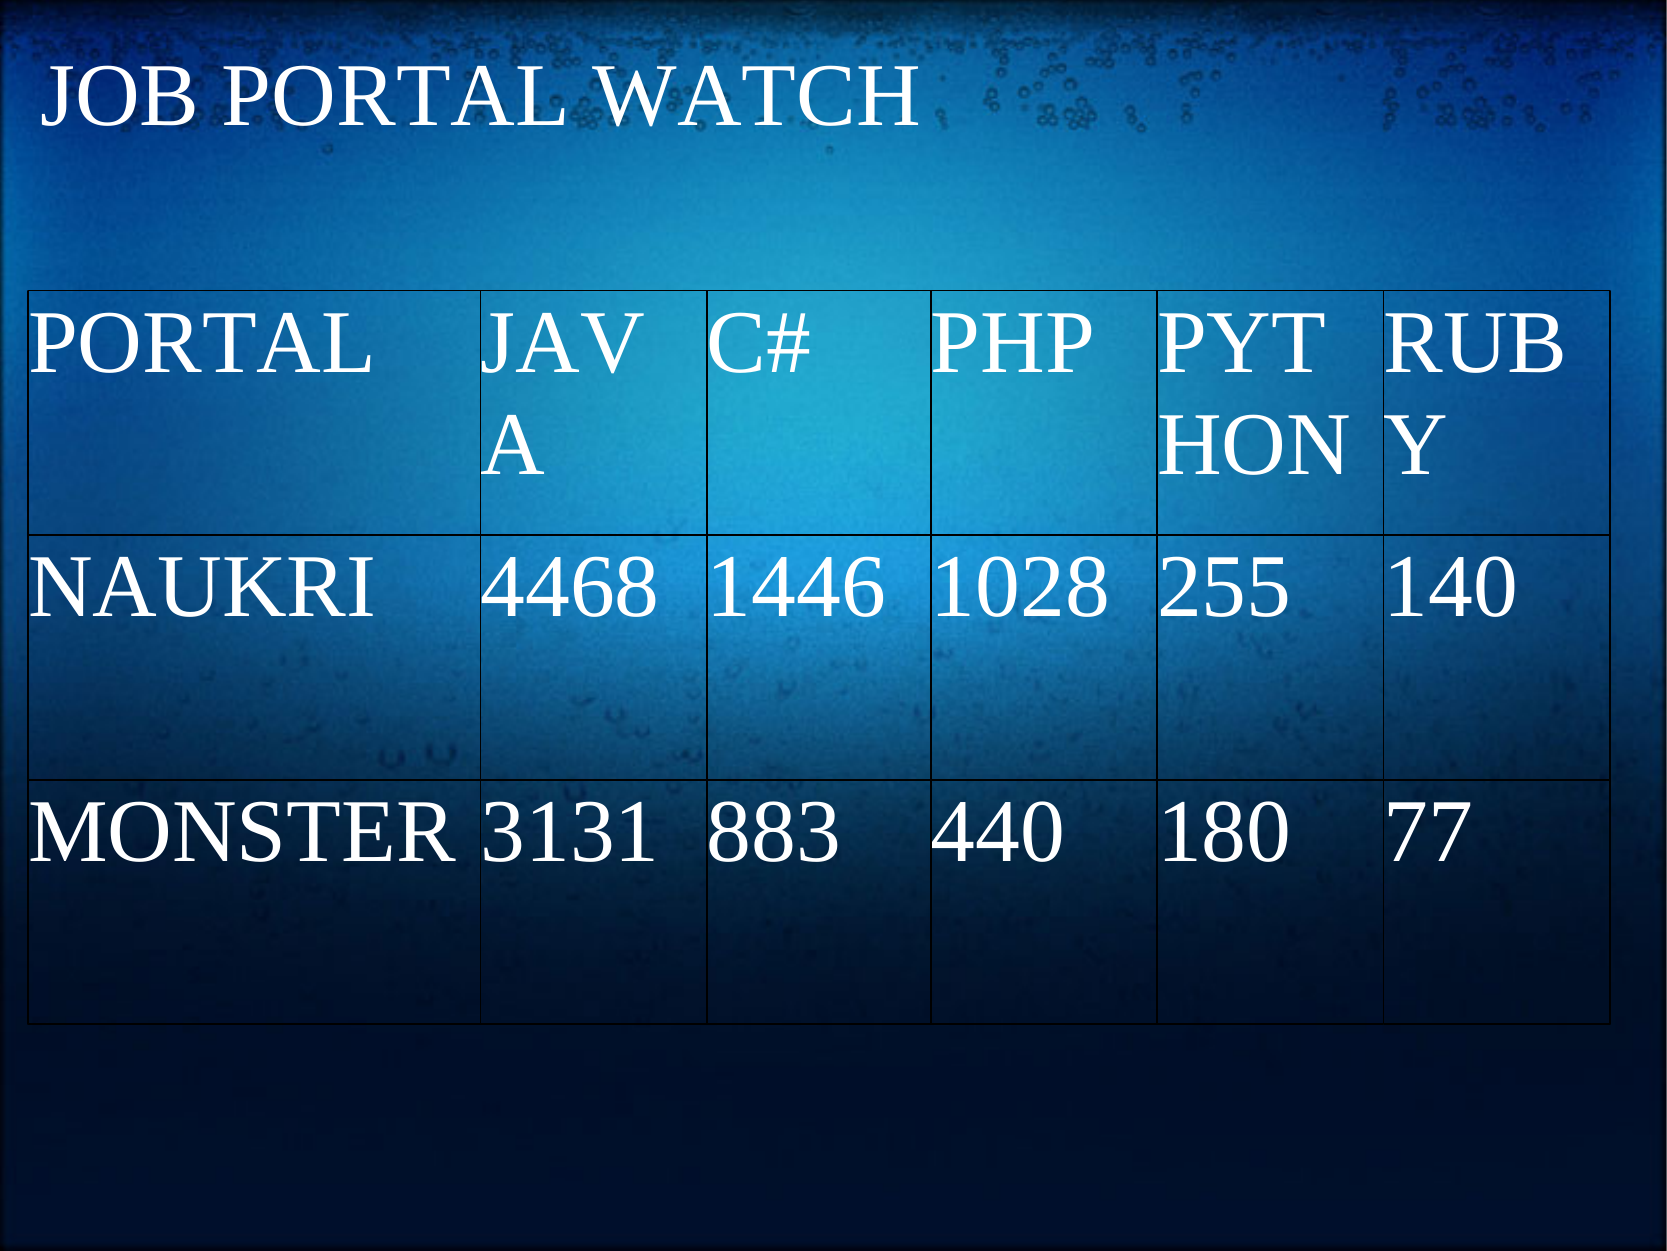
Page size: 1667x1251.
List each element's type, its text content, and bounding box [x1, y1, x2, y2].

text_box [1383, 779, 1610, 1025]
text_box MONSTER [29, 780, 480, 1024]
text_box PYTHON [1158, 291, 1383, 535]
text_box 180 [1158, 780, 1383, 1024]
text_box 1446 [707, 536, 930, 779]
title JOB PORTAL WATCH [40, 50, 1627, 201]
text_box 255 [1158, 536, 1383, 779]
text_box PHP [931, 291, 1157, 535]
text_box JAVA [500, 421, 520, 450]
text_box 140 [1384, 536, 1609, 779]
text_box JAVA [481, 291, 706, 535]
text_box PORTAL [29, 291, 480, 535]
text_box 3131 [481, 780, 706, 1024]
text_box C# [707, 291, 930, 535]
text_box 77 [1384, 780, 1609, 1024]
text_box NAUKRI [29, 536, 480, 779]
text_box 883 [707, 780, 930, 1024]
text_box 440 [931, 780, 1157, 1024]
text_box 4468 [481, 536, 706, 779]
text_box 1028 [931, 536, 1157, 779]
text_box RUBY [1384, 291, 1609, 535]
picture [0, 0, 1667, 1251]
